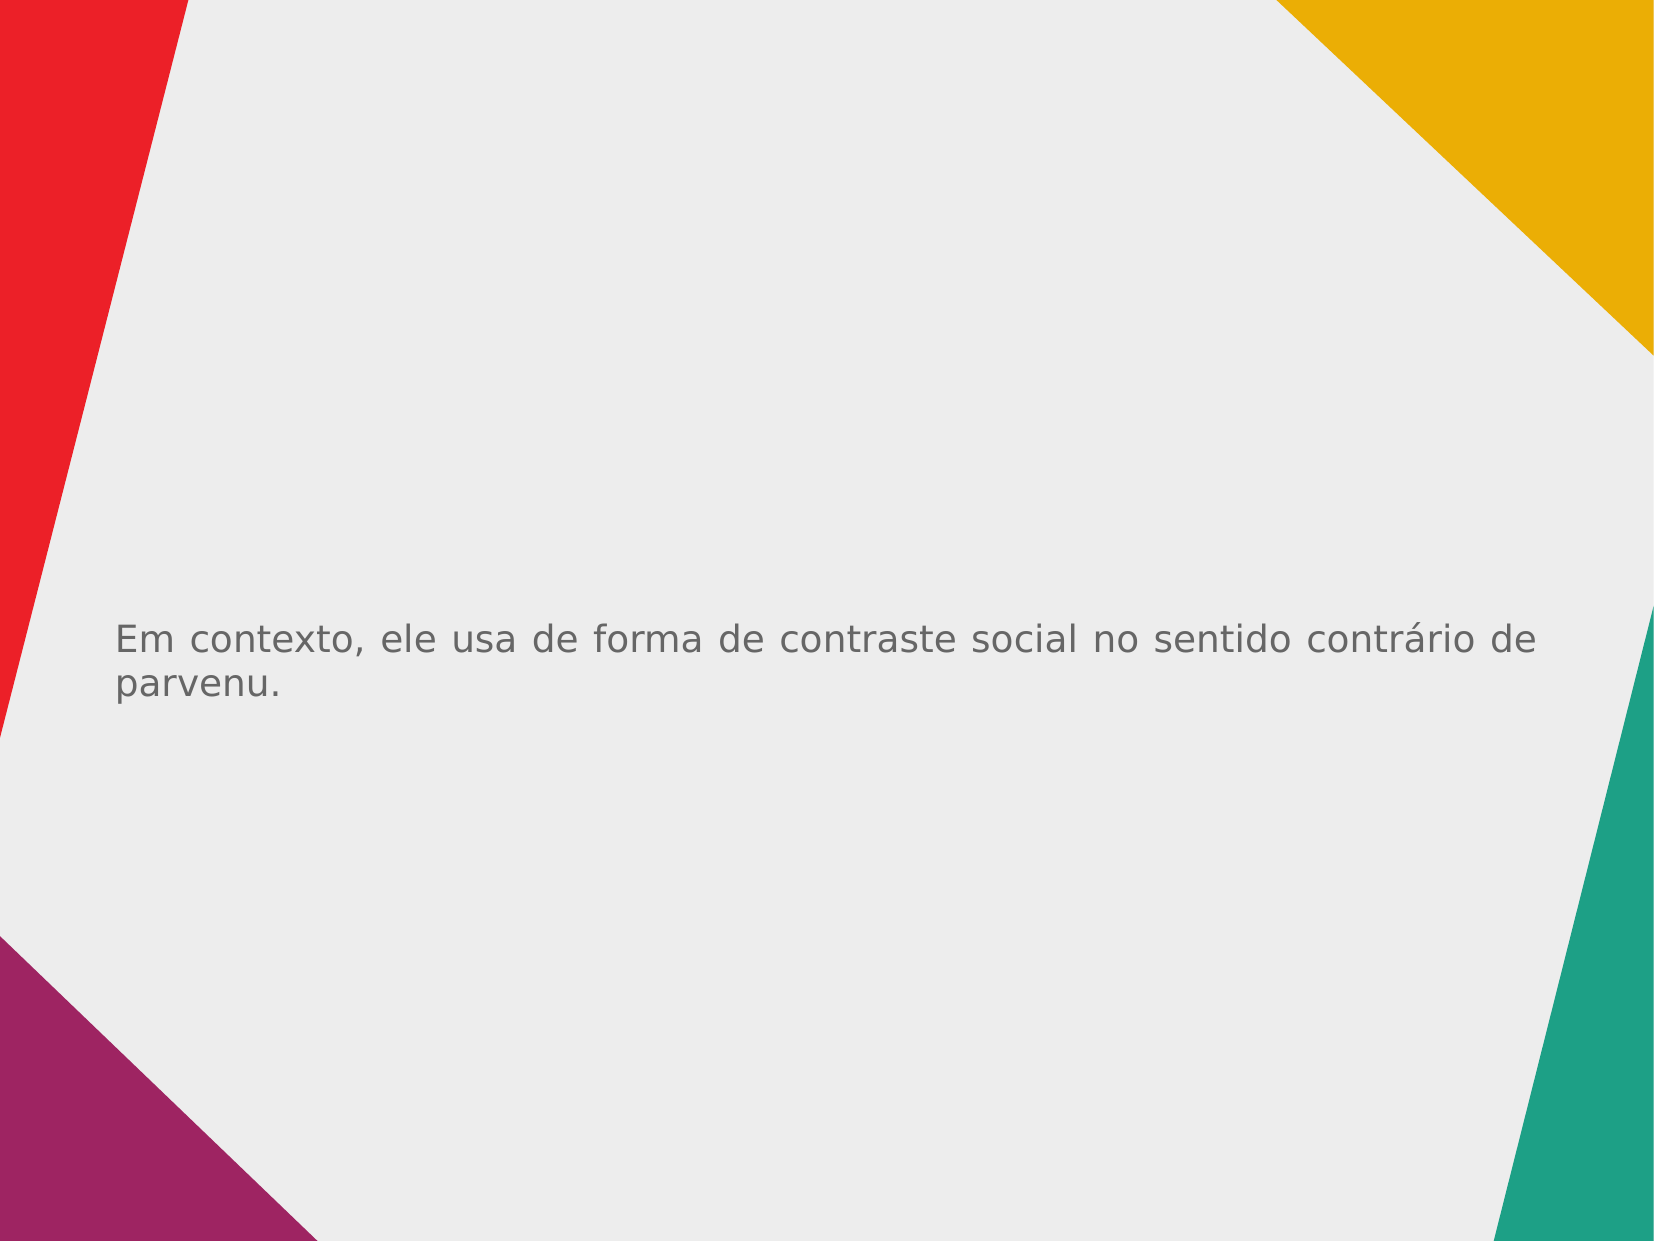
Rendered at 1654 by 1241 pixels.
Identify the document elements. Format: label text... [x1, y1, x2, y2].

text_box Em contexto, ele usa de forma de contraste social no sentido contrário de parvenu. [114, 296, 1539, 1027]
